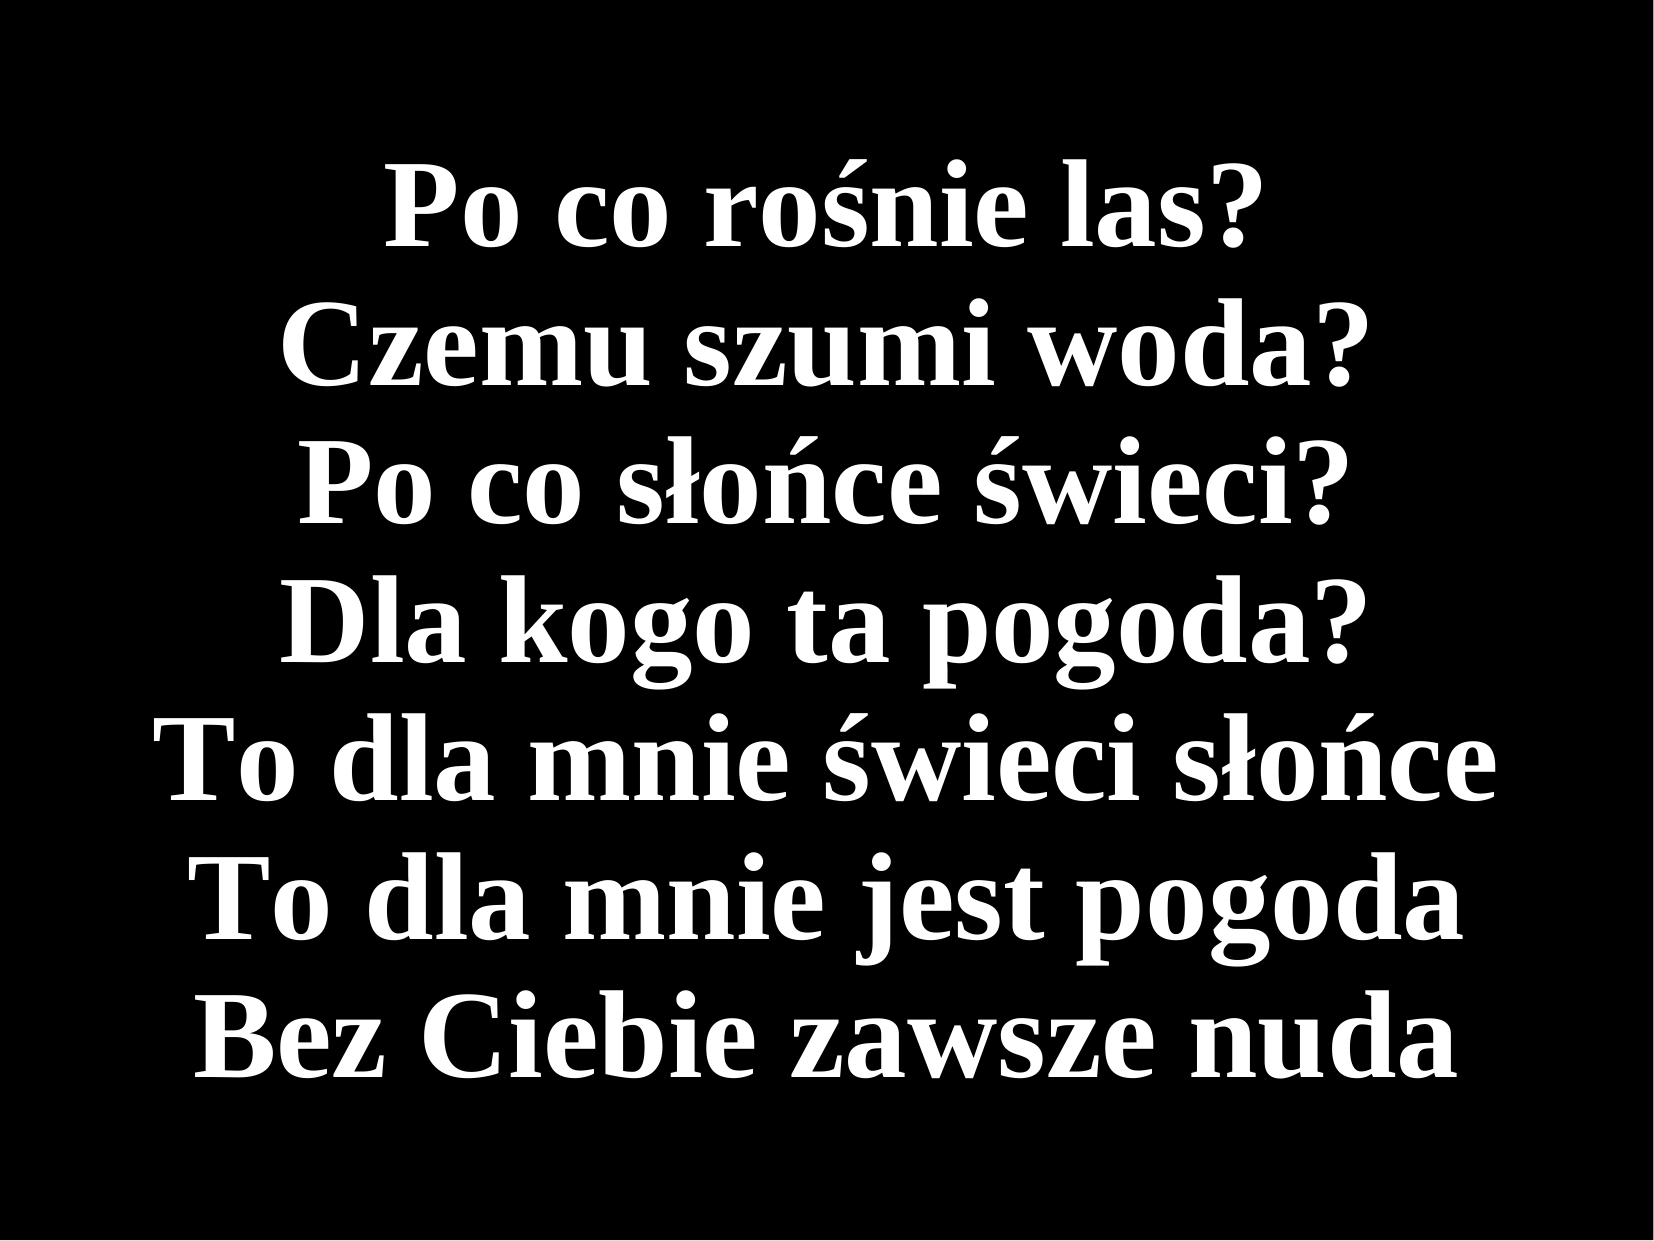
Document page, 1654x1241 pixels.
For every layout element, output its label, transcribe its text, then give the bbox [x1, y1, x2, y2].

title Po co rośnie las? Czemu szumi woda? Po co słońce świeci? Dla kogo ta pogoda? To dla mnie świeci słońce To dla mnie jest pogoda Bez Ciebie zawsze nuda [0, 0, 1654, 1241]
